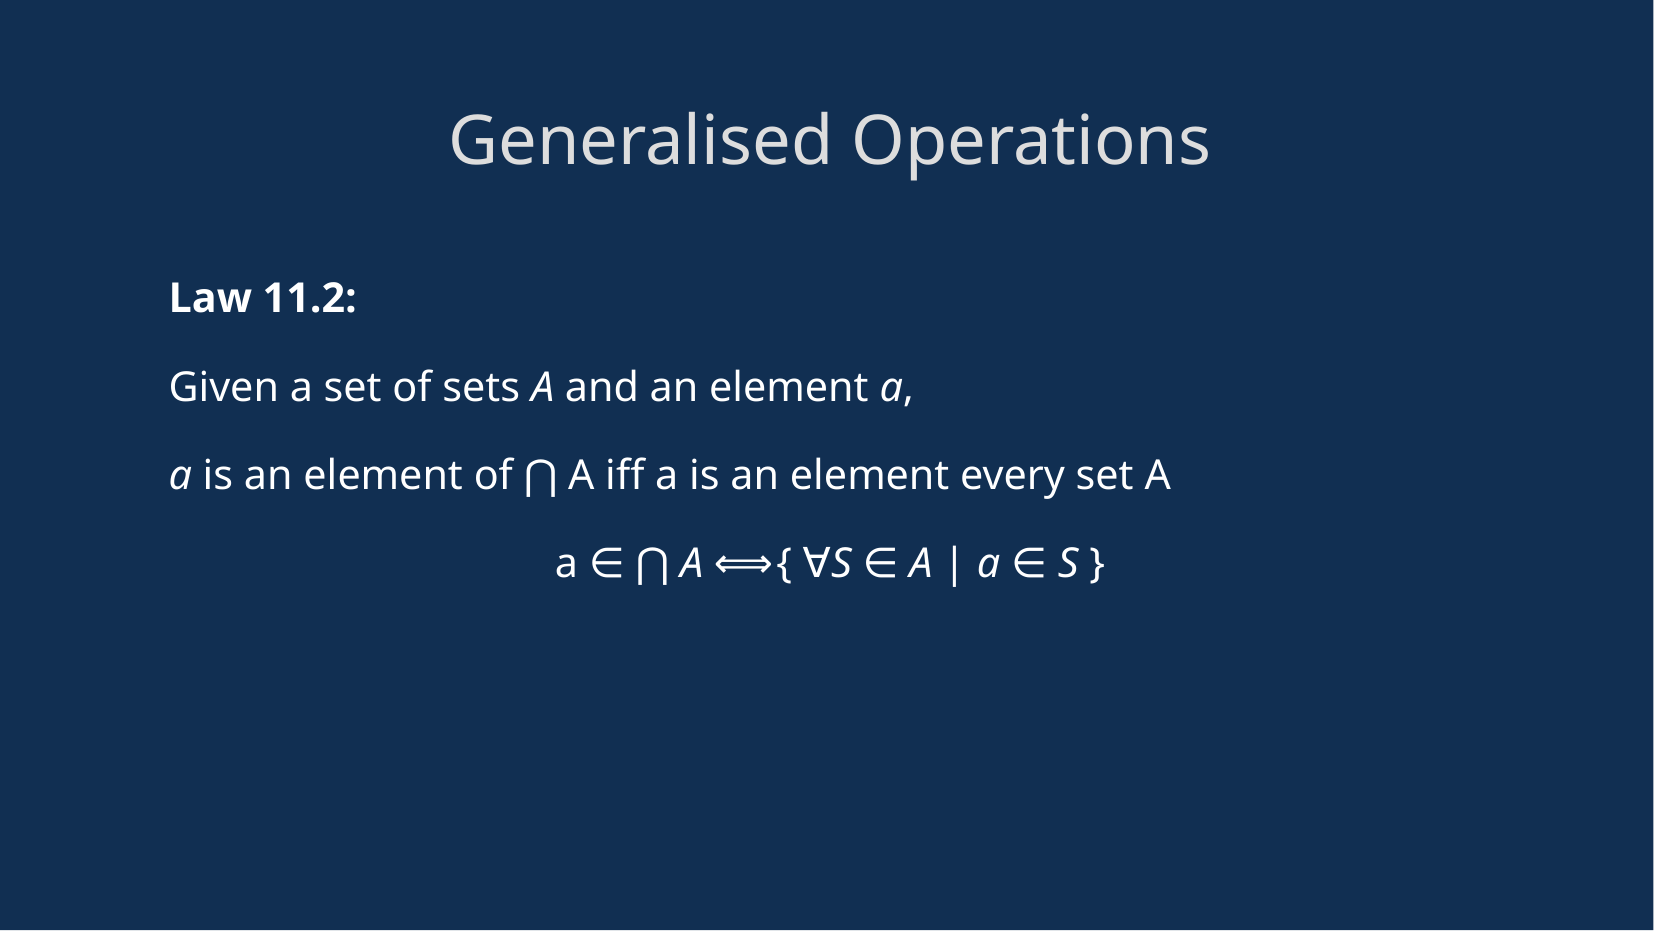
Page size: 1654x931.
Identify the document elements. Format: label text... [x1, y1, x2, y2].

list Law 11.2: Given a set of sets A and an element a, a is an element of ⋂ A iff a is an element every set A a ∈ ⋂ A ⟺ { ∀S ∈ A | a ∈ S } [97, 268, 1563, 806]
title Generalised Operations [97, 56, 1563, 220]
